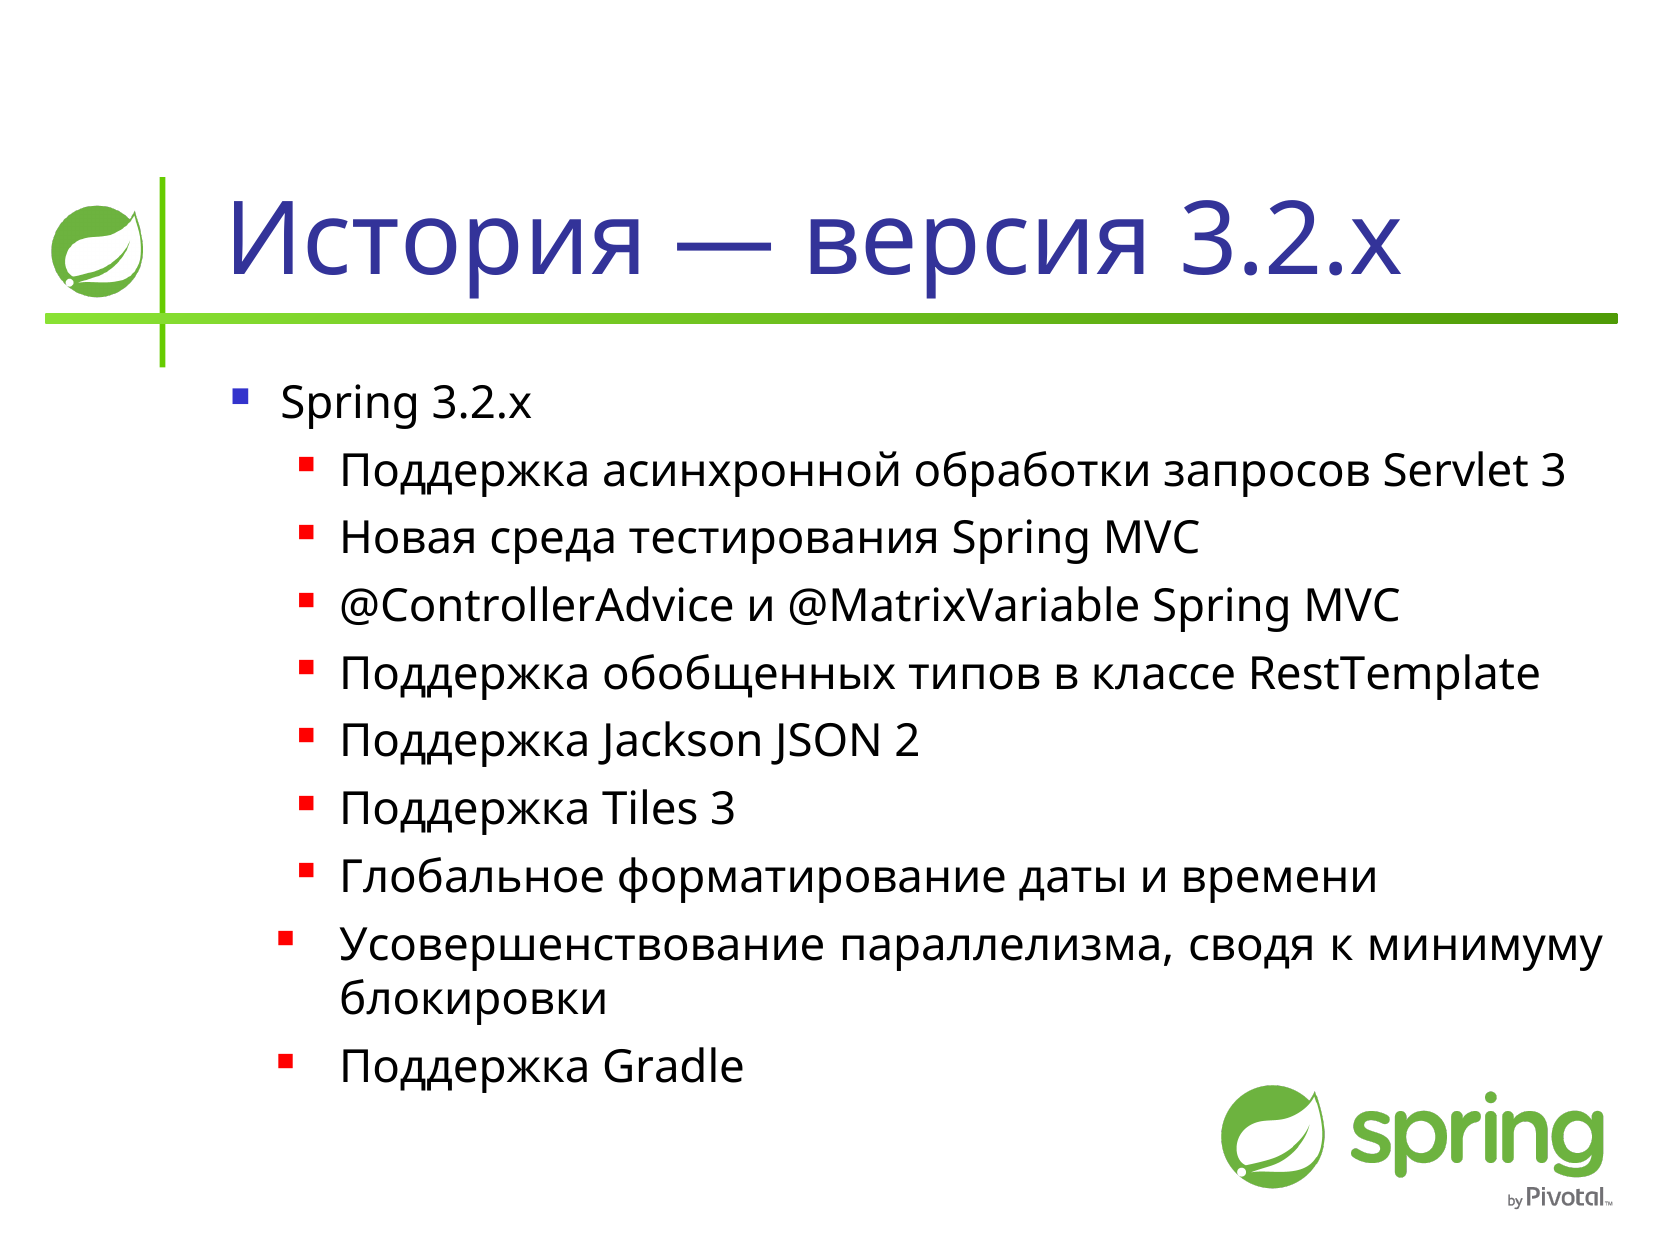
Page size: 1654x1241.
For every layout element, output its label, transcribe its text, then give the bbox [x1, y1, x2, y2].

picture [1216, 1109, 1618, 1212]
list Spring 3.2.x Поддержка асинхронной обработки запросов Servlet 3 Новая среда тестирования Spring MVC @ControllerAdvice и @MatrixVariable Spring MVC Поддержка обобщенных типов в классе RestTemplate Поддержка Jackson JSON 2 Поддержка Tiles 3 Глобальное форматирование даты и времени Усовершенствование параллелизма, сводя к минимуму блокировки Поддержка Gradle [213, 364, 1620, 1109]
title История — версия 3.2.x [208, 38, 1618, 304]
